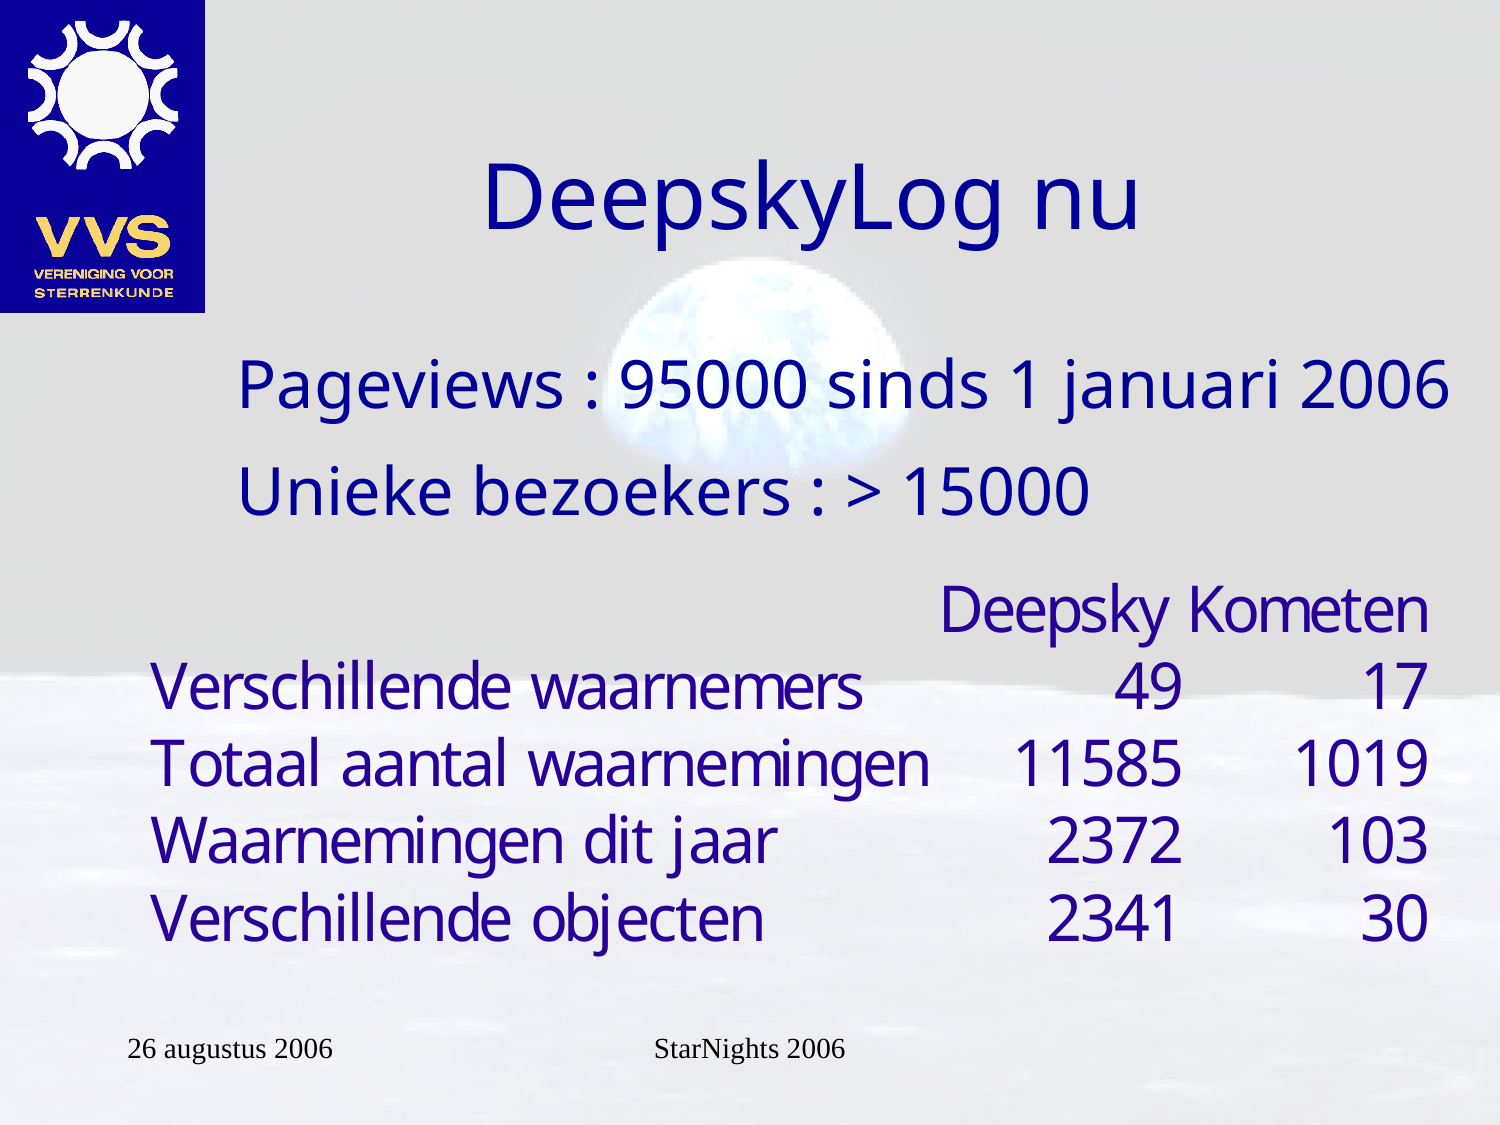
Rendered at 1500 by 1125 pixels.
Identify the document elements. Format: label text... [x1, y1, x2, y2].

picture [0, 0, 205, 313]
chart [148, 570, 1433, 976]
title DeepskyLog nu [237, 76, 1388, 312]
list Pageviews : 95000 sinds 1 januari 2006 Unieke bezoekers : > 15000 [236, 336, 1500, 562]
